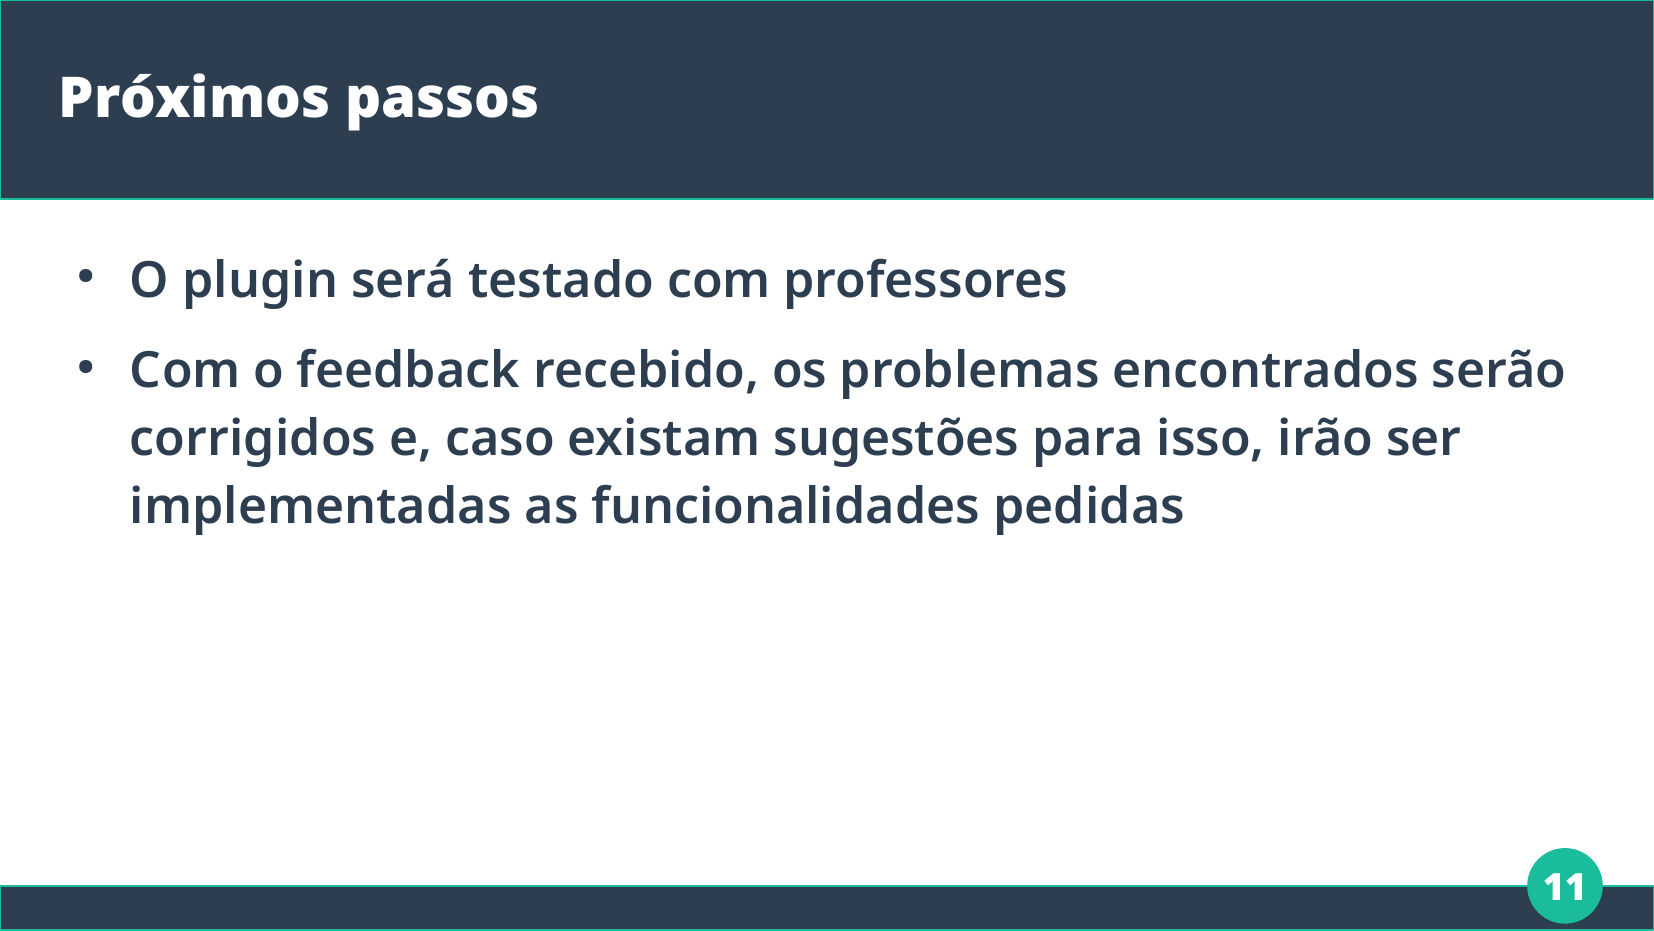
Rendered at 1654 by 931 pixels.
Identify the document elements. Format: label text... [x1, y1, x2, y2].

title Próximos passos [59, 37, 1595, 155]
list O plugin será testado com professores Com o feedback recebido, os problemas encontrados serão corrigidos e, caso existam sugestões para isso, irão ser implementadas as funcionalidades pedidas [59, 243, 1595, 864]
